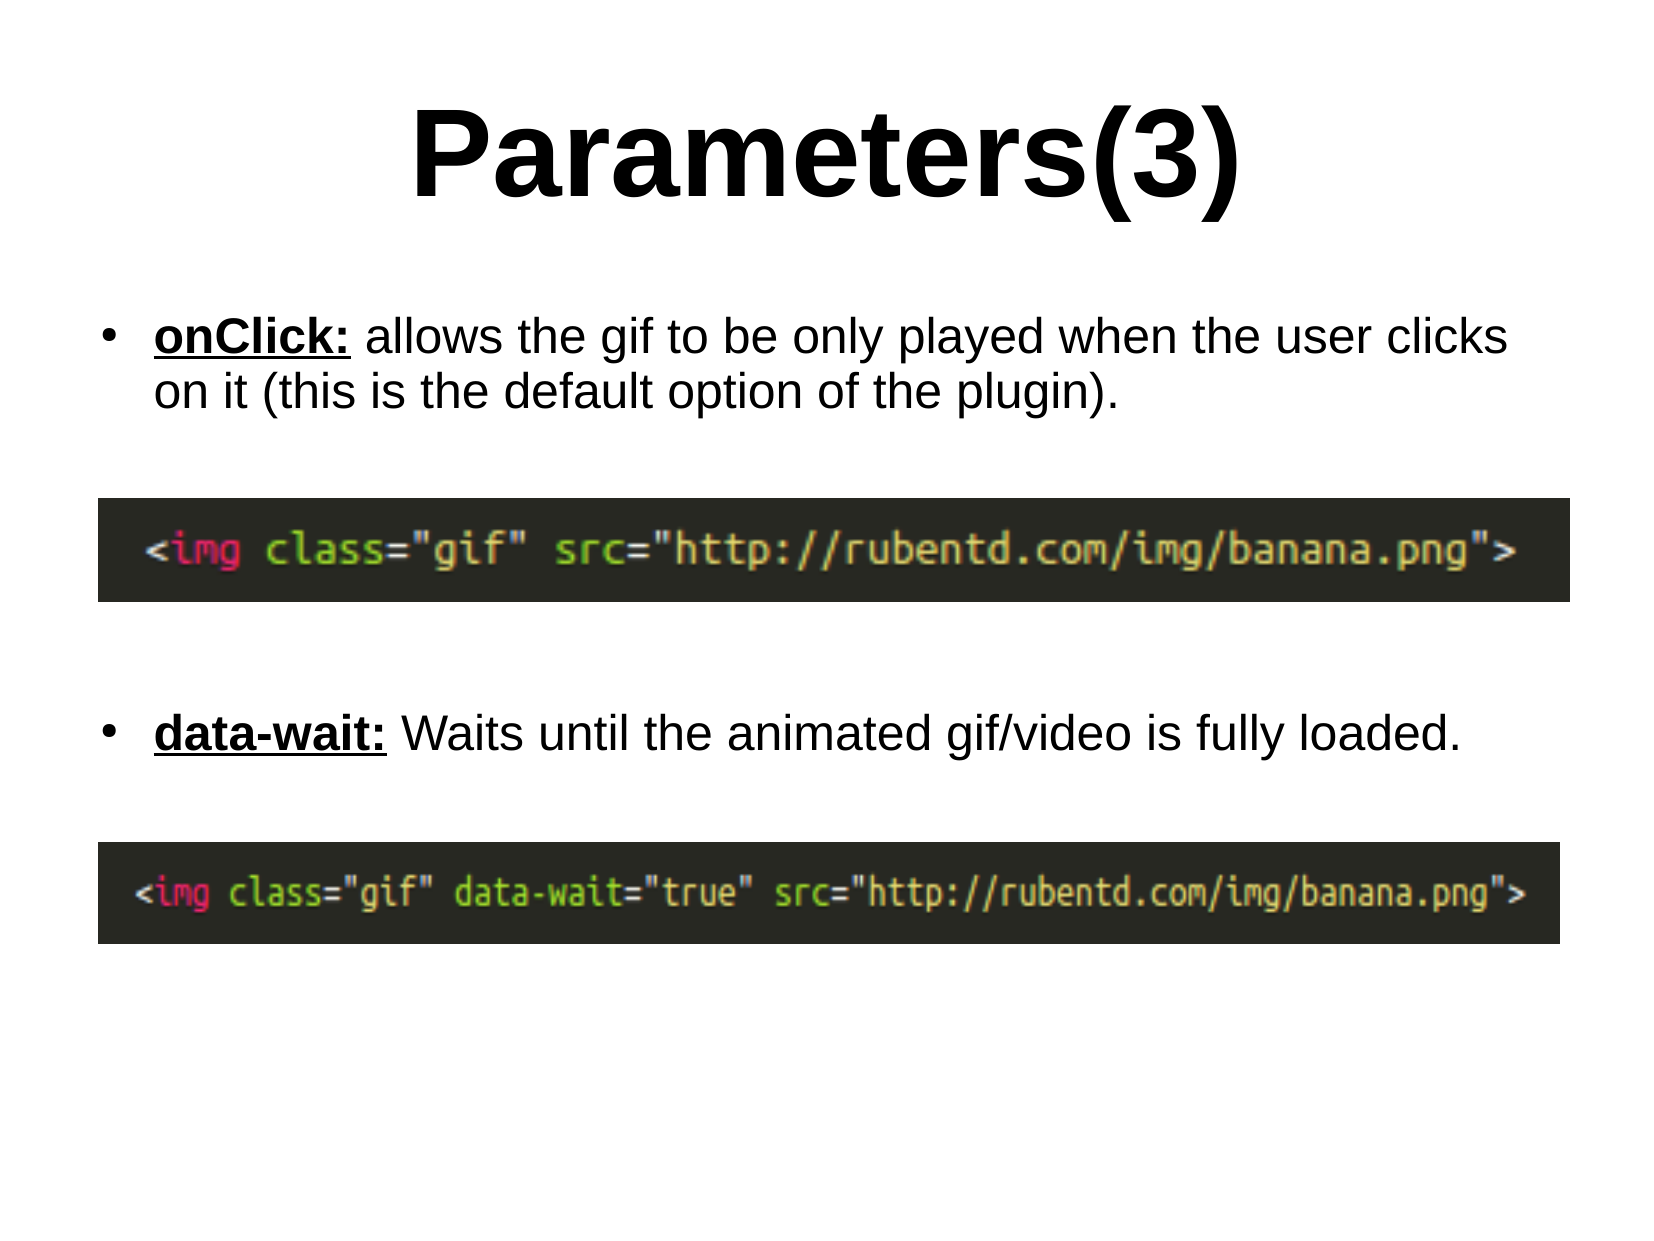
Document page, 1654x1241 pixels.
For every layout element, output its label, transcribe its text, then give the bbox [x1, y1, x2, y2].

picture [98, 842, 1560, 944]
list onClick: allows the gif to be only played when the user clicks on it (this is the default option of the plugin). data-wait: Waits until the animated gif/video is fully loaded. [82, 307, 1571, 1028]
title Parameters(3) [82, 49, 1571, 257]
picture [98, 498, 1570, 602]
